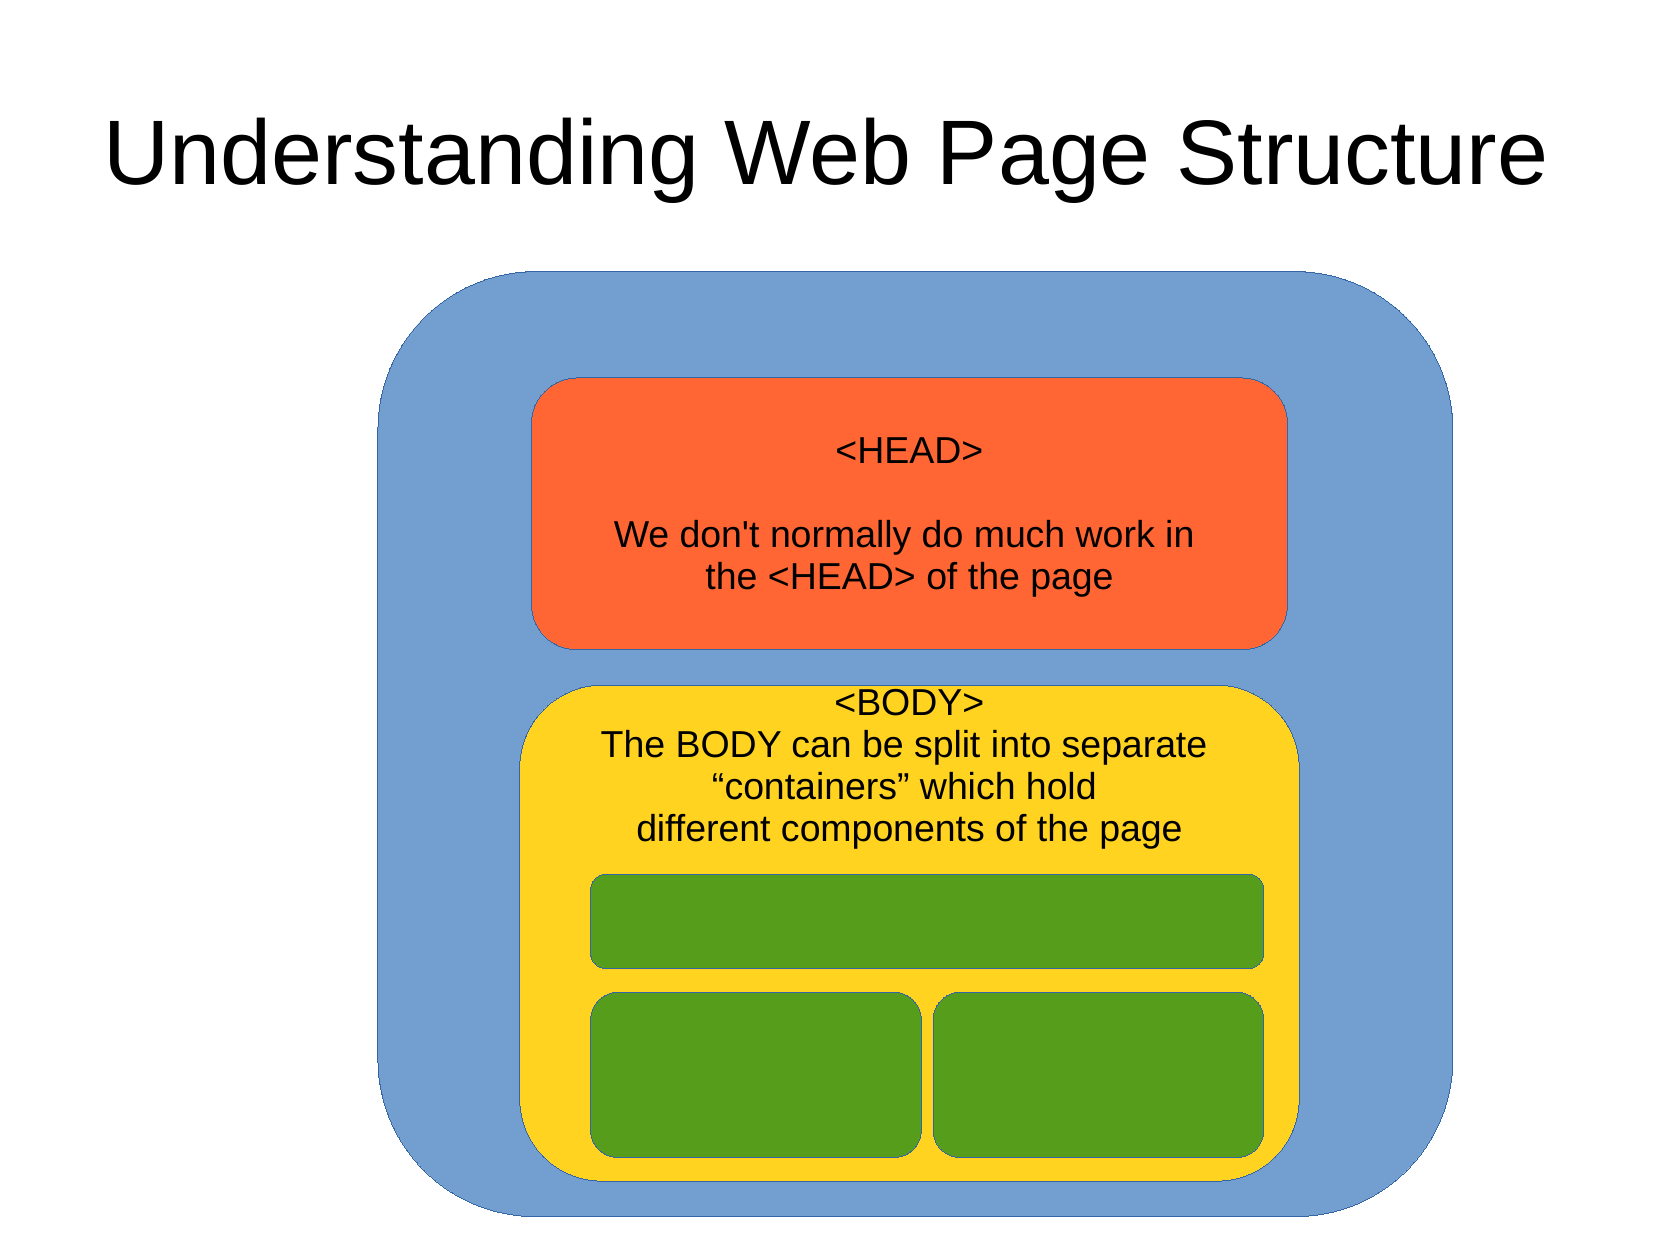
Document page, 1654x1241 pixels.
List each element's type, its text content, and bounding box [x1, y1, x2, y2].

text_box <HEAD> We don't normally do much work in the <HEAD> of the page [531, 377, 1288, 650]
text_box [377, 271, 1453, 1217]
text_box <BODY> The BODY can be split into separate “containers” which hold different components of the page [519, 685, 1300, 1182]
title Understanding Web Page Structure [82, 49, 1571, 257]
